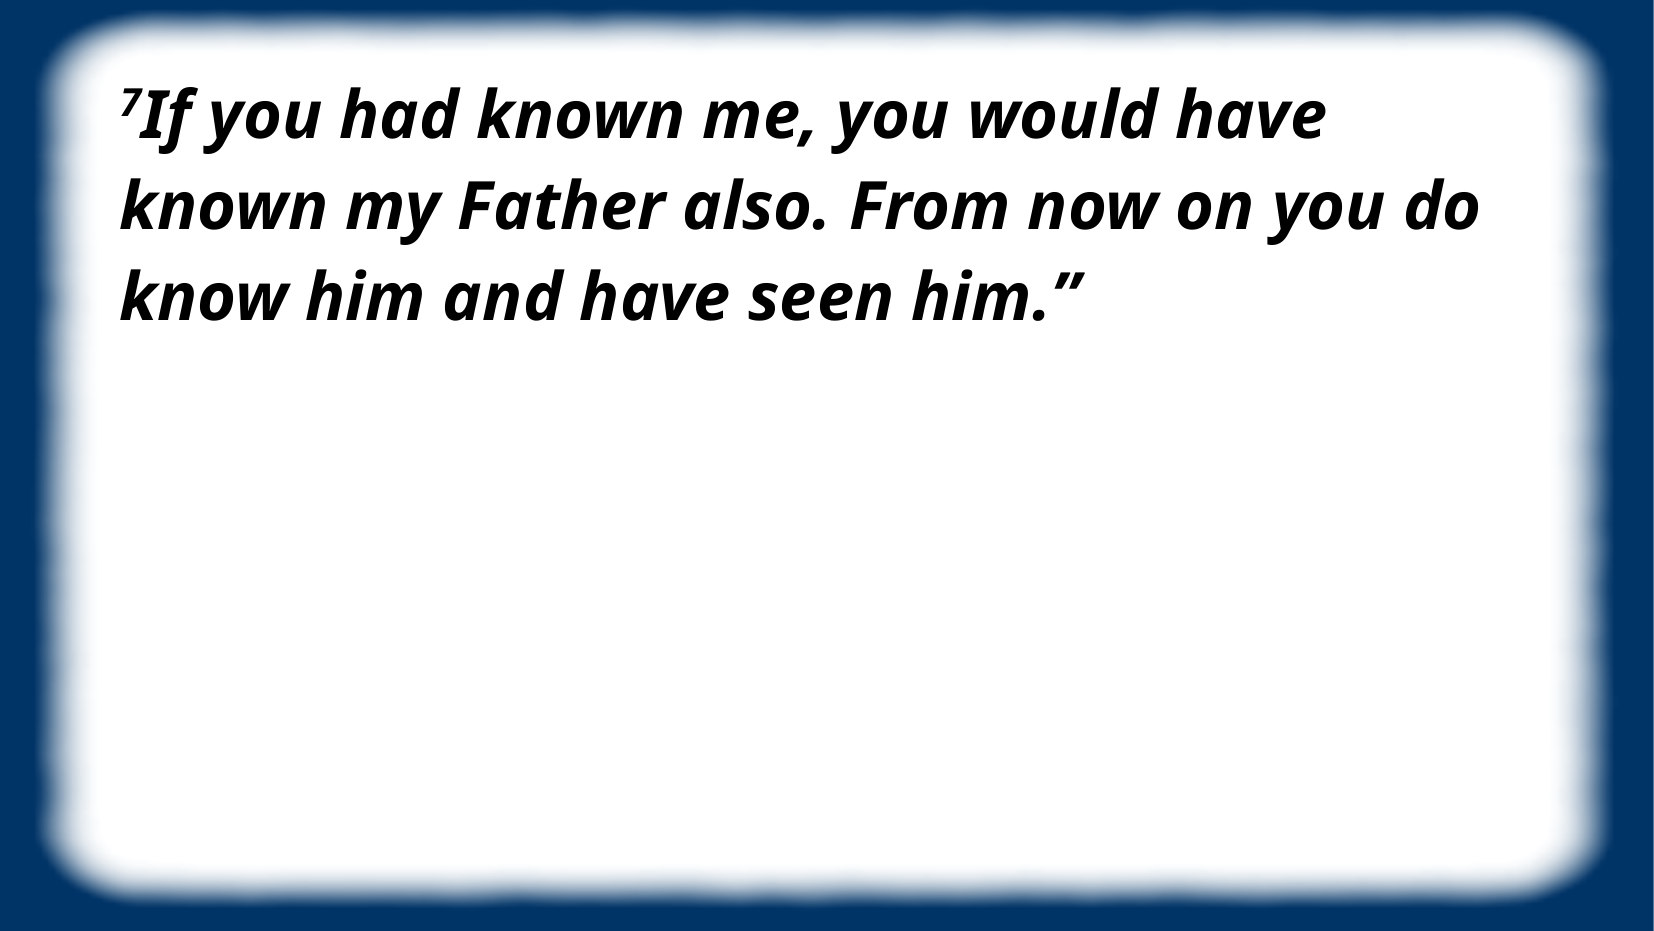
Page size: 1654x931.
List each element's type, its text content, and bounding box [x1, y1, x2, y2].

text_box 7If you had known me, you would have known my Father also. From now on you do know him and have seen him.” [105, 60, 1531, 342]
picture [0, 0, 1654, 931]
